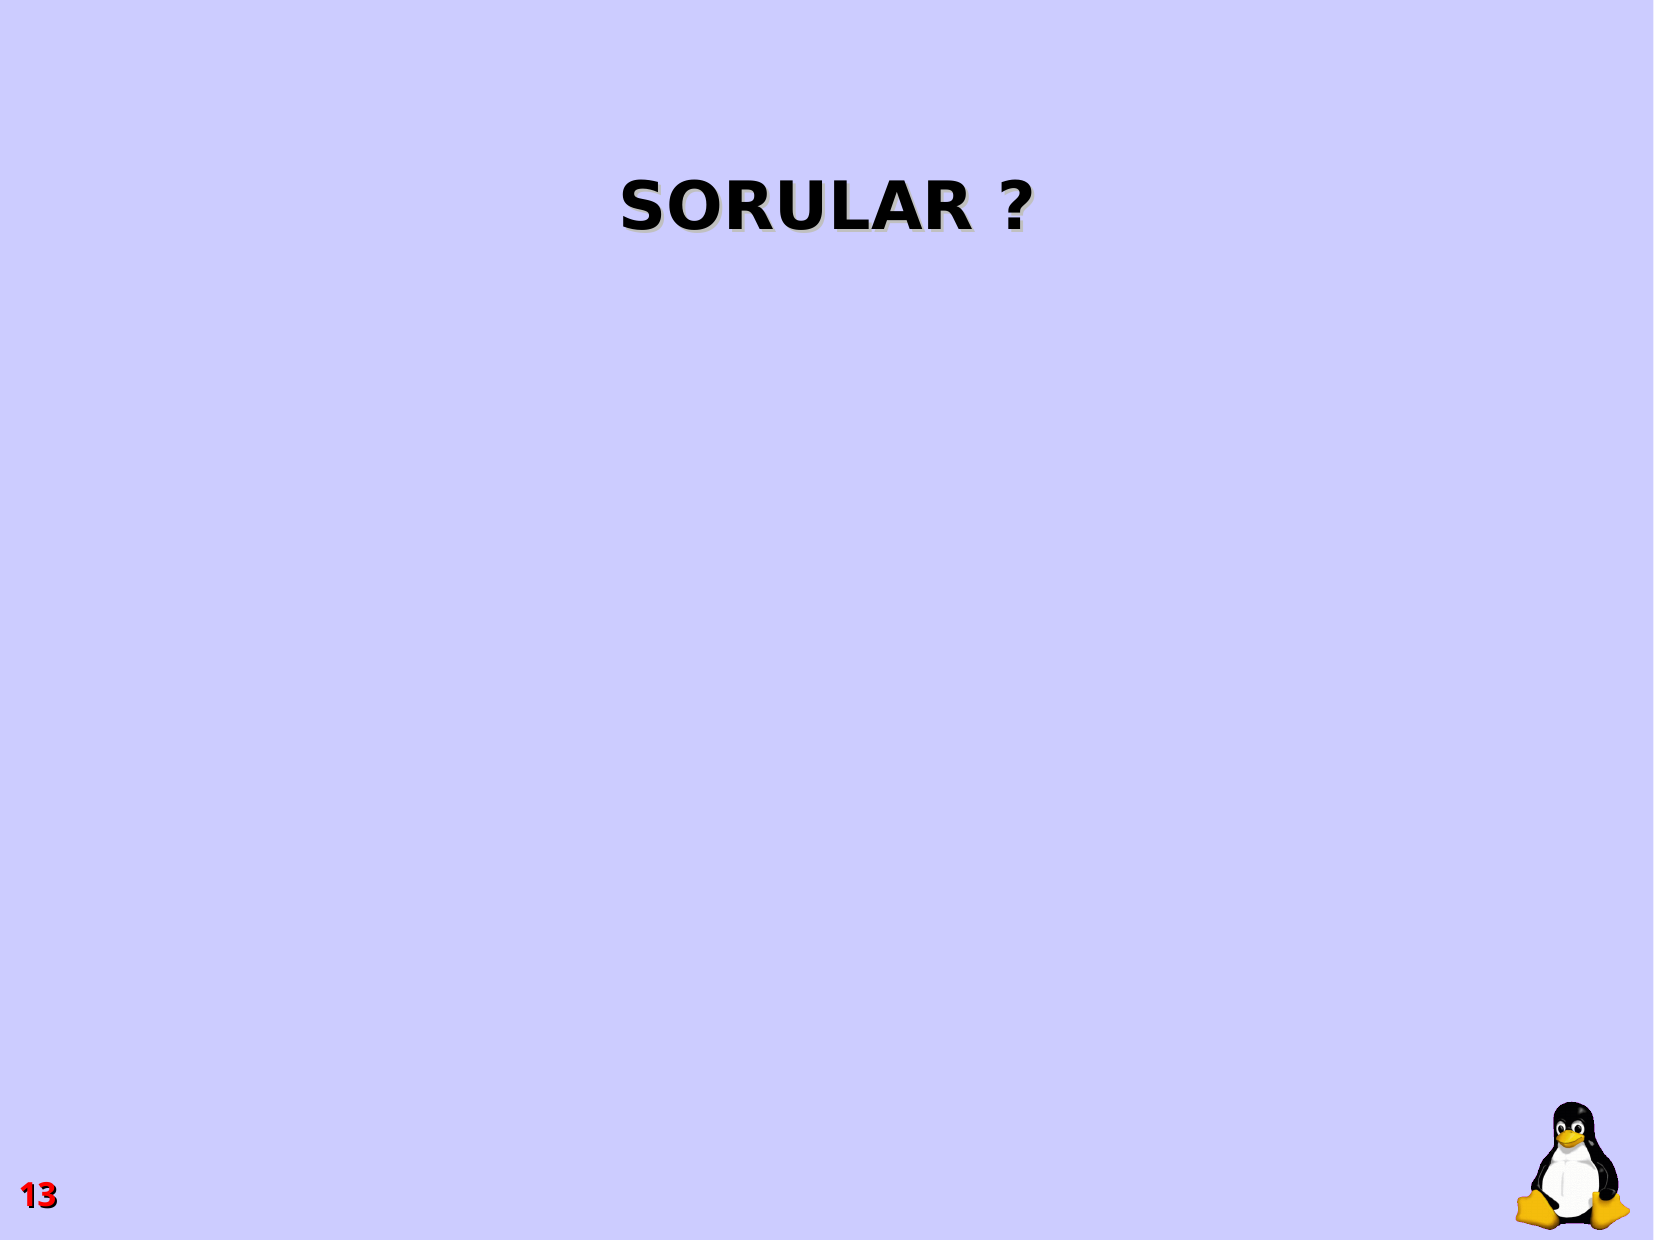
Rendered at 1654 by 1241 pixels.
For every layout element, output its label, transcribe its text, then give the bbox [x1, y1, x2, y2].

title SORULAR ? [121, 102, 1534, 310]
picture [1504, 1086, 1654, 1241]
